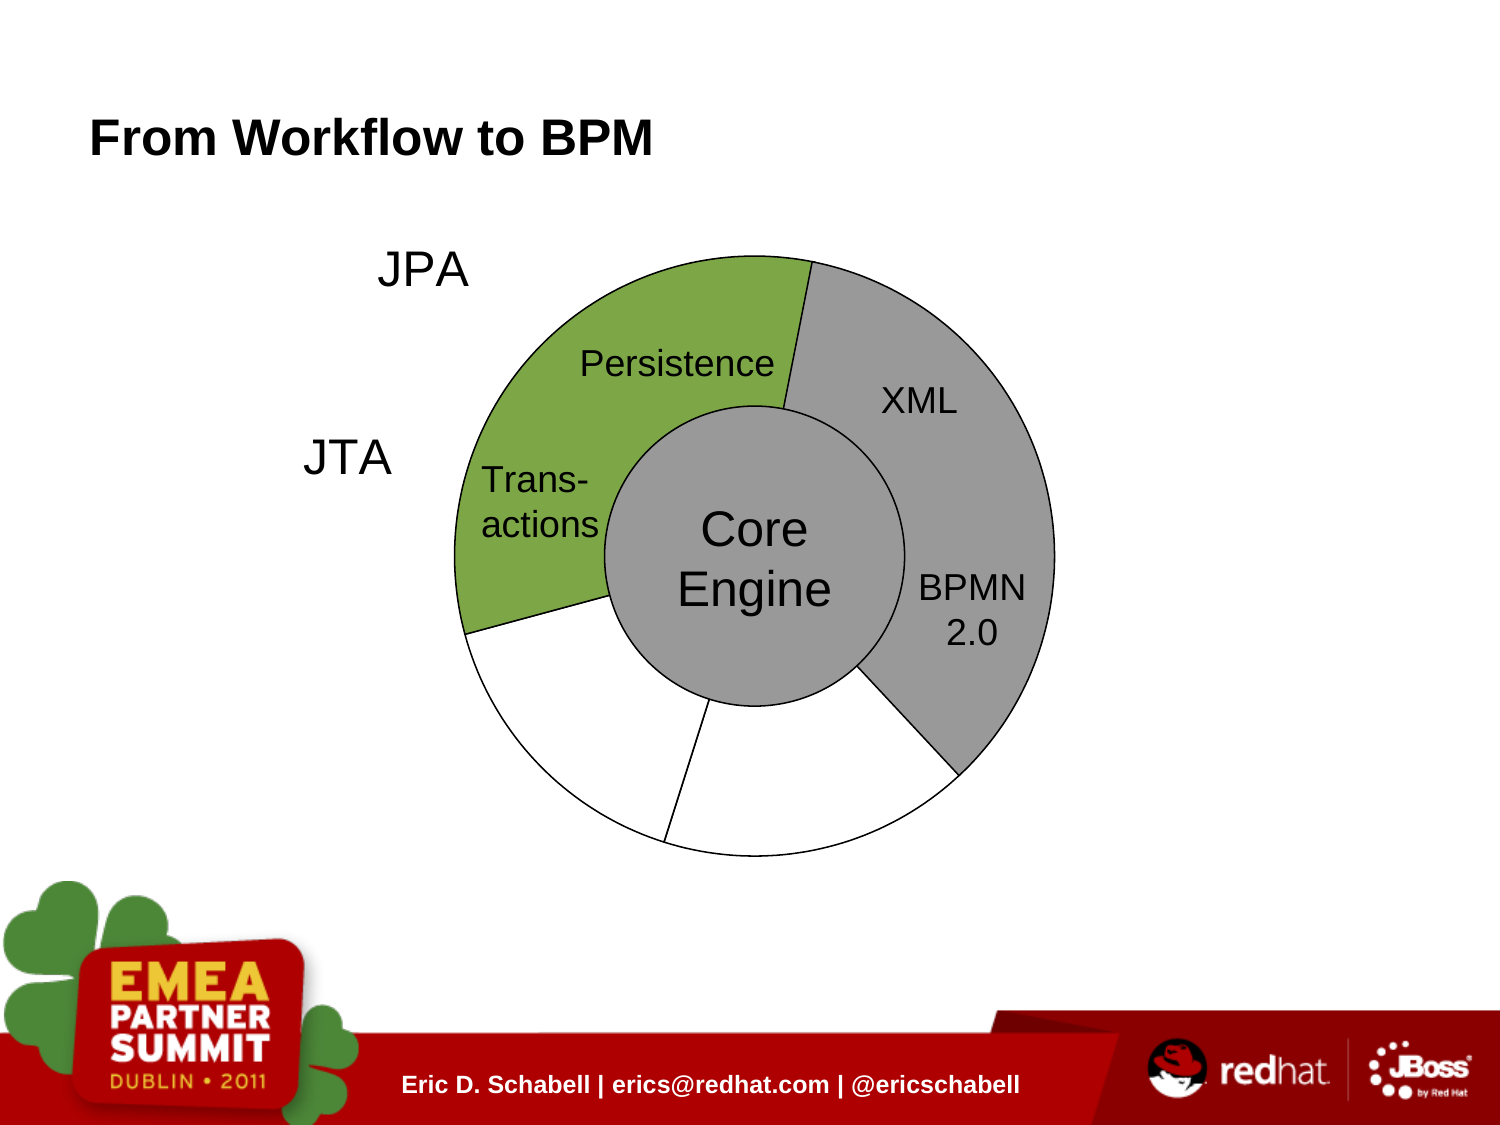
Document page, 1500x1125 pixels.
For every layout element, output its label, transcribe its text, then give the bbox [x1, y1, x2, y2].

picture [0, 881, 1500, 1125]
text_box [454, 474, 1033, 857]
text_box JPA [362, 229, 484, 305]
text_box XML [865, 368, 973, 480]
text_box [475, 256, 1055, 642]
text_box JTA [288, 416, 407, 492]
text_box BPMN 2.0 [903, 556, 1042, 668]
title From Workflow to BPM [74, 50, 1425, 221]
text_box Core Engine [604, 407, 905, 707]
text_box Trans- actions [466, 447, 615, 560]
text_box Persistence [564, 331, 793, 407]
